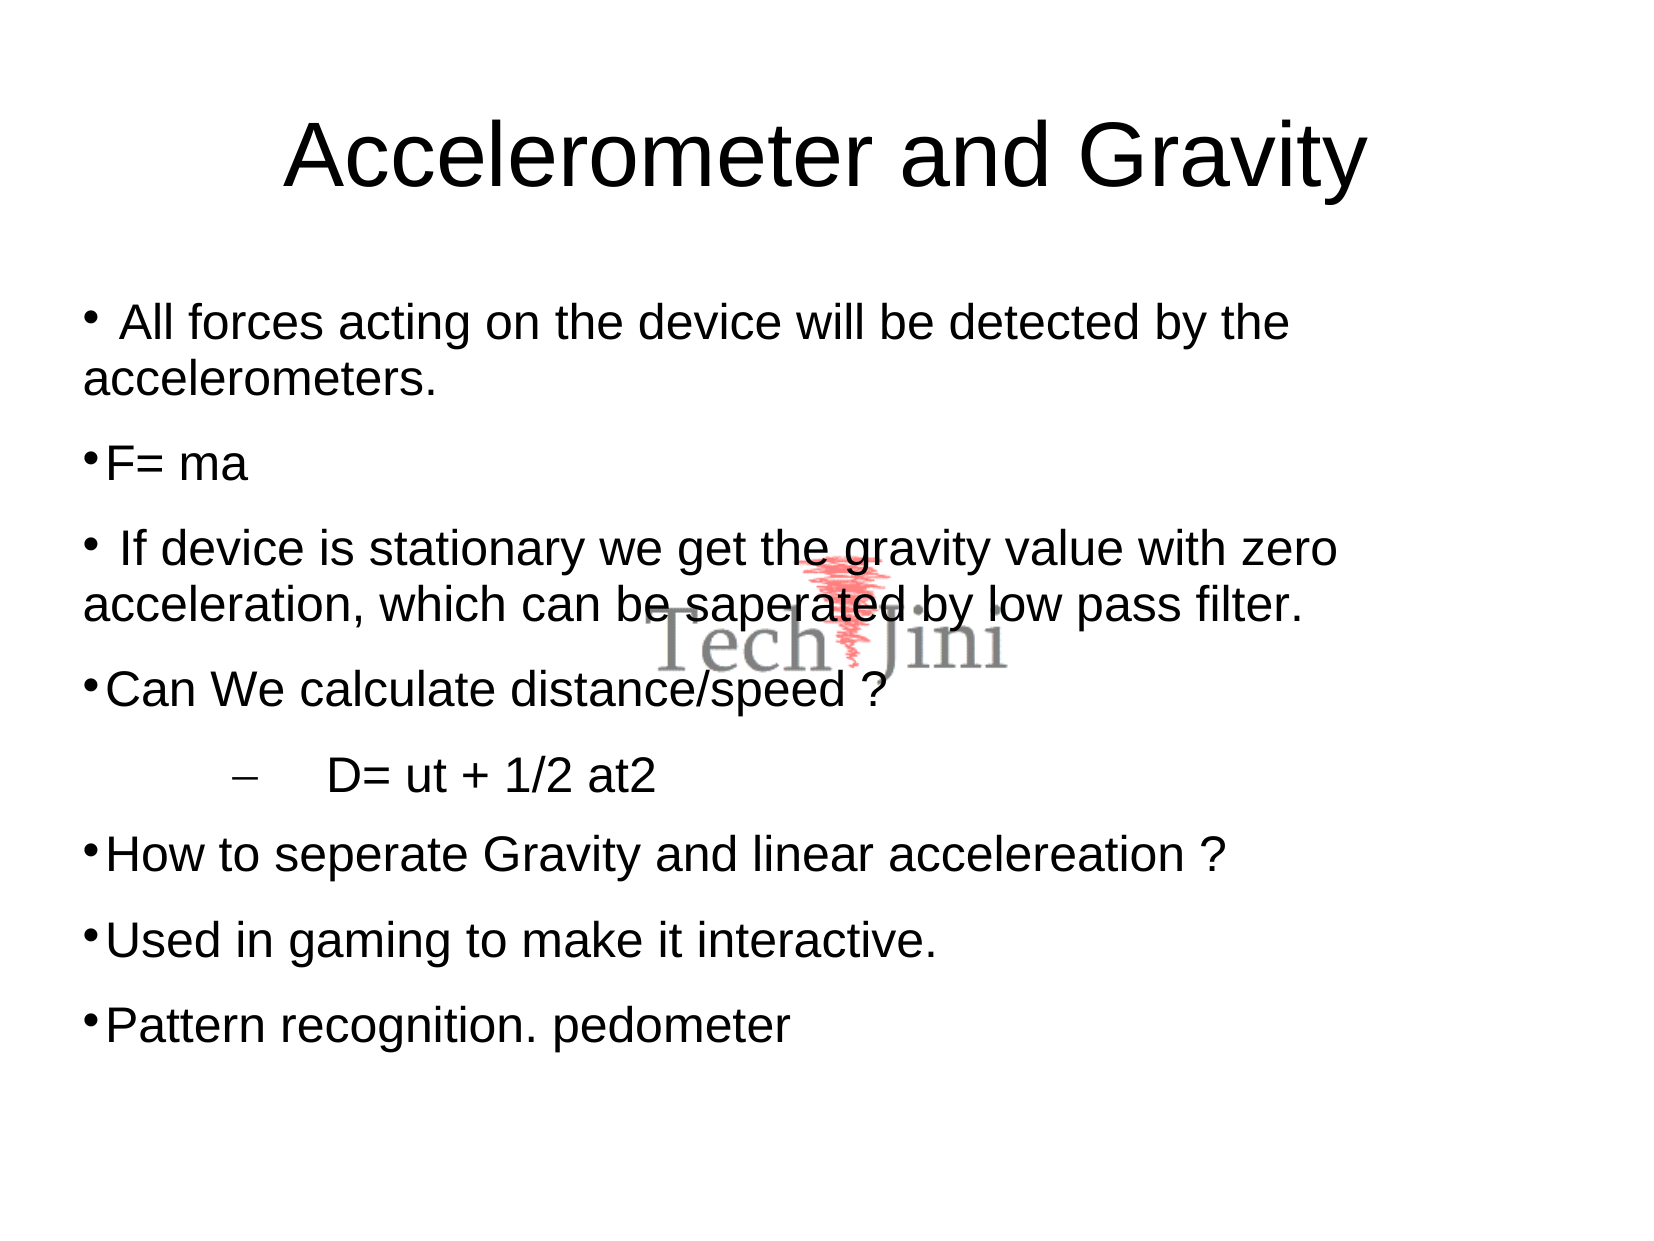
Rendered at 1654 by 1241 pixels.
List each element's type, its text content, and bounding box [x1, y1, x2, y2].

title Accelerometer and Gravity [82, 49, 1571, 257]
list All forces acting on the device will be detected by the accelerometers. F= ma If device is stationary we get the gravity value with zero acceleration, which can be saperated by low pass filter. Can We calculate distance/speed ? D= ut + 1/2 at2 How to seperate Gravity and linear accelereation ? Used in gaming to make it interactive. Pattern recognition. pedometer [82, 290, 1538, 1140]
